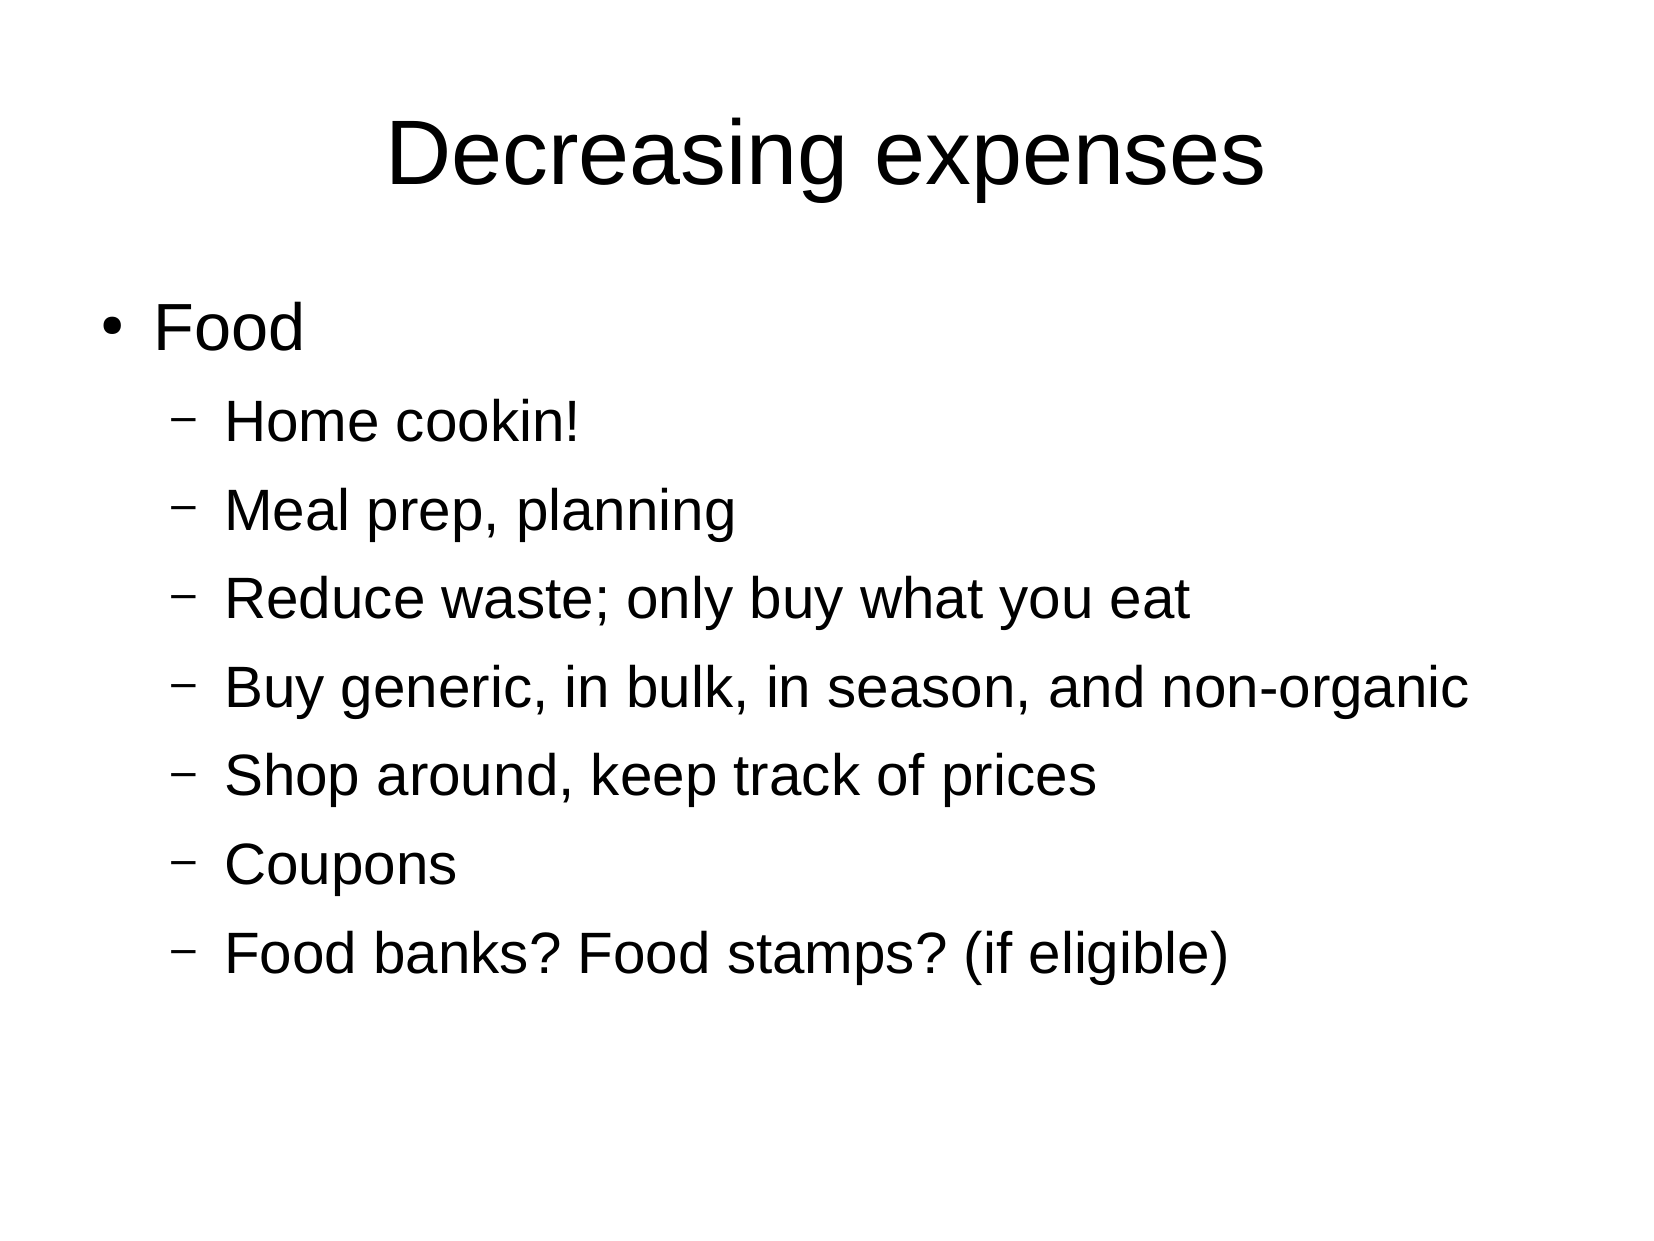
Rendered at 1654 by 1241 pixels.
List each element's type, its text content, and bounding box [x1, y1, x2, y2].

list Food Home cookin! Meal prep, planning Reduce waste; only buy what you eat Buy generic, in bulk, in season, and non-organic Shop around, keep track of prices Coupons Food banks? Food stamps? (if eligible) [82, 290, 1571, 1163]
title Decreasing expenses [82, 49, 1571, 257]
